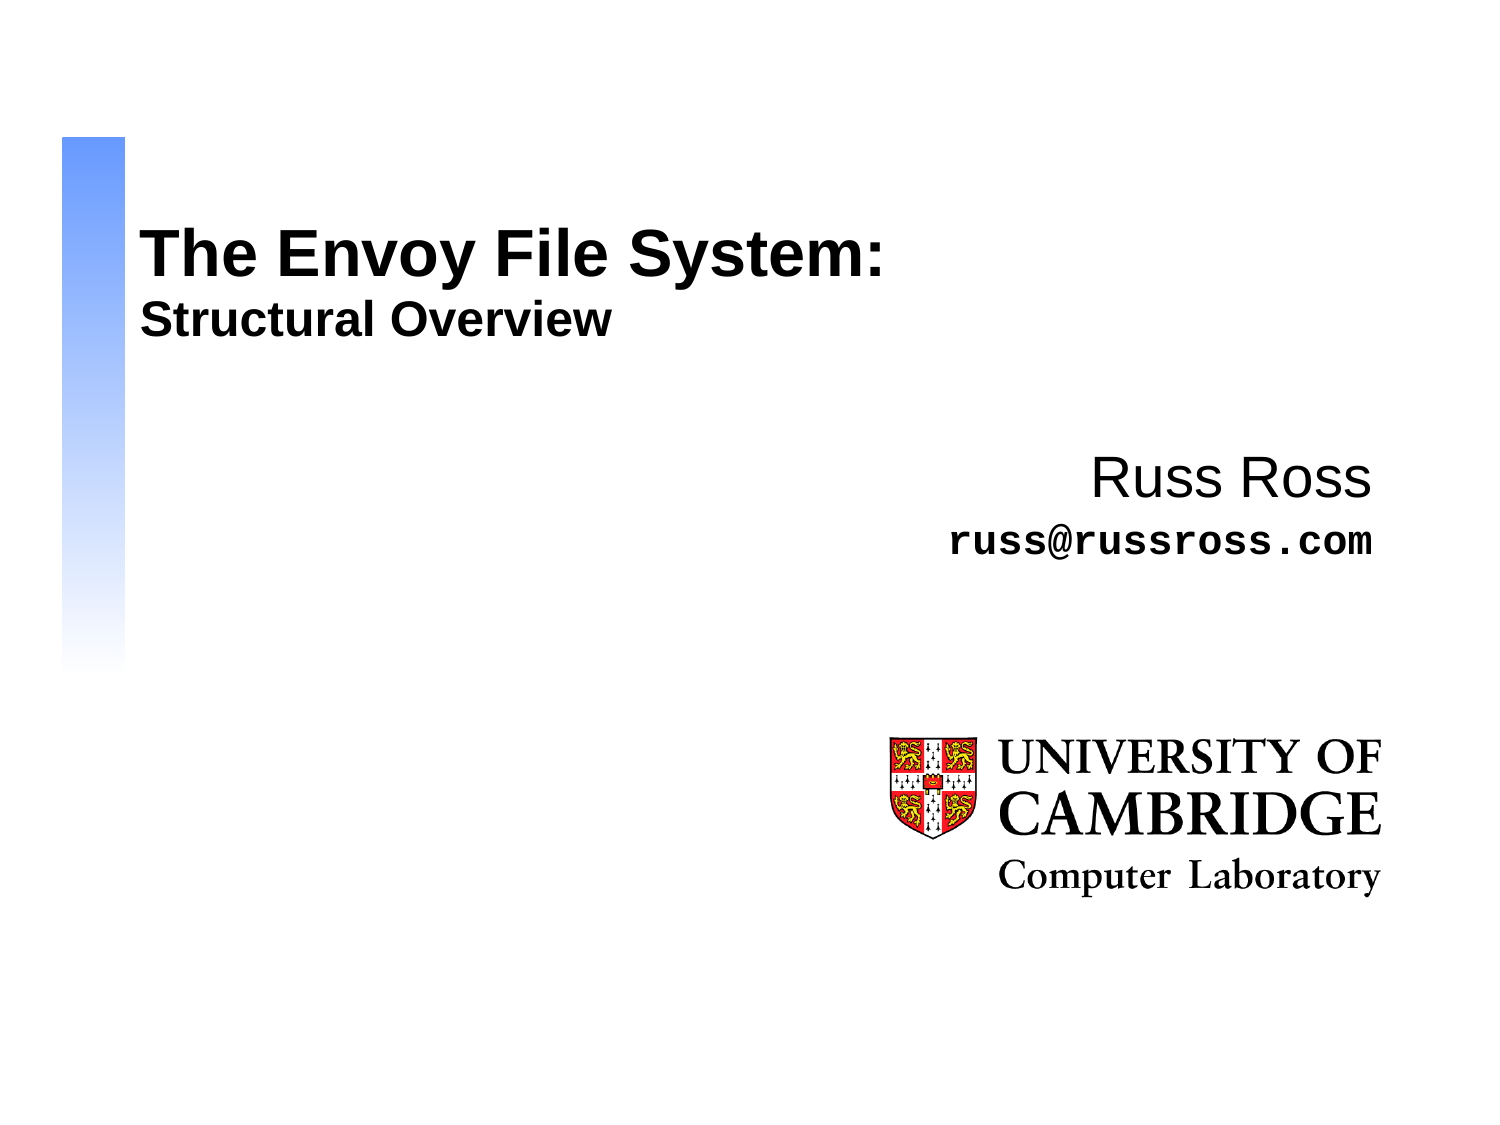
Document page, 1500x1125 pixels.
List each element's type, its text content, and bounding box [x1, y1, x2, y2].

picture [887, 737, 1385, 900]
subtitle Russ Ross [125, 437, 1388, 538]
title The Envoy File System: Structural Overview [125, 187, 1388, 376]
